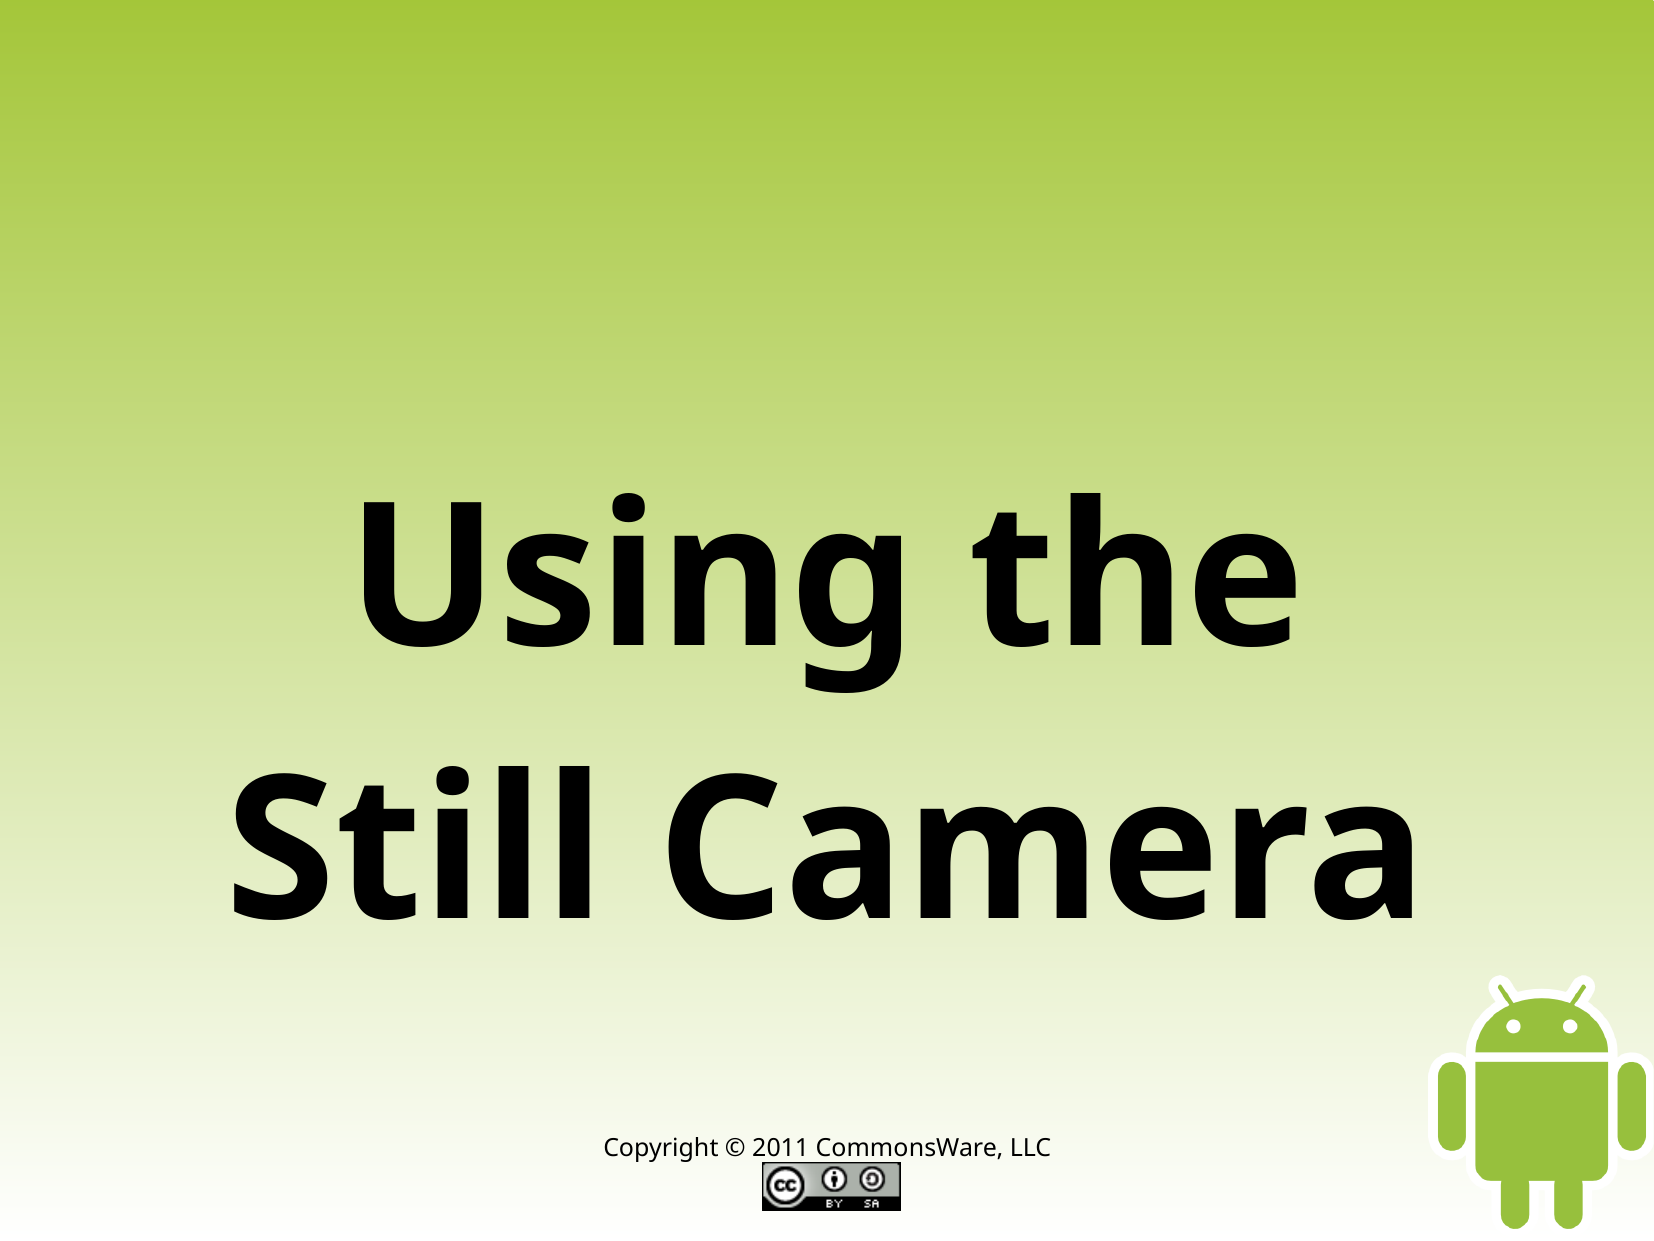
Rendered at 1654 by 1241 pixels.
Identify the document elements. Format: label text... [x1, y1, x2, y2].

subtitle Using the Still Camera [82, 300, 1571, 1109]
picture [1428, 975, 1654, 1238]
picture [762, 1162, 901, 1211]
